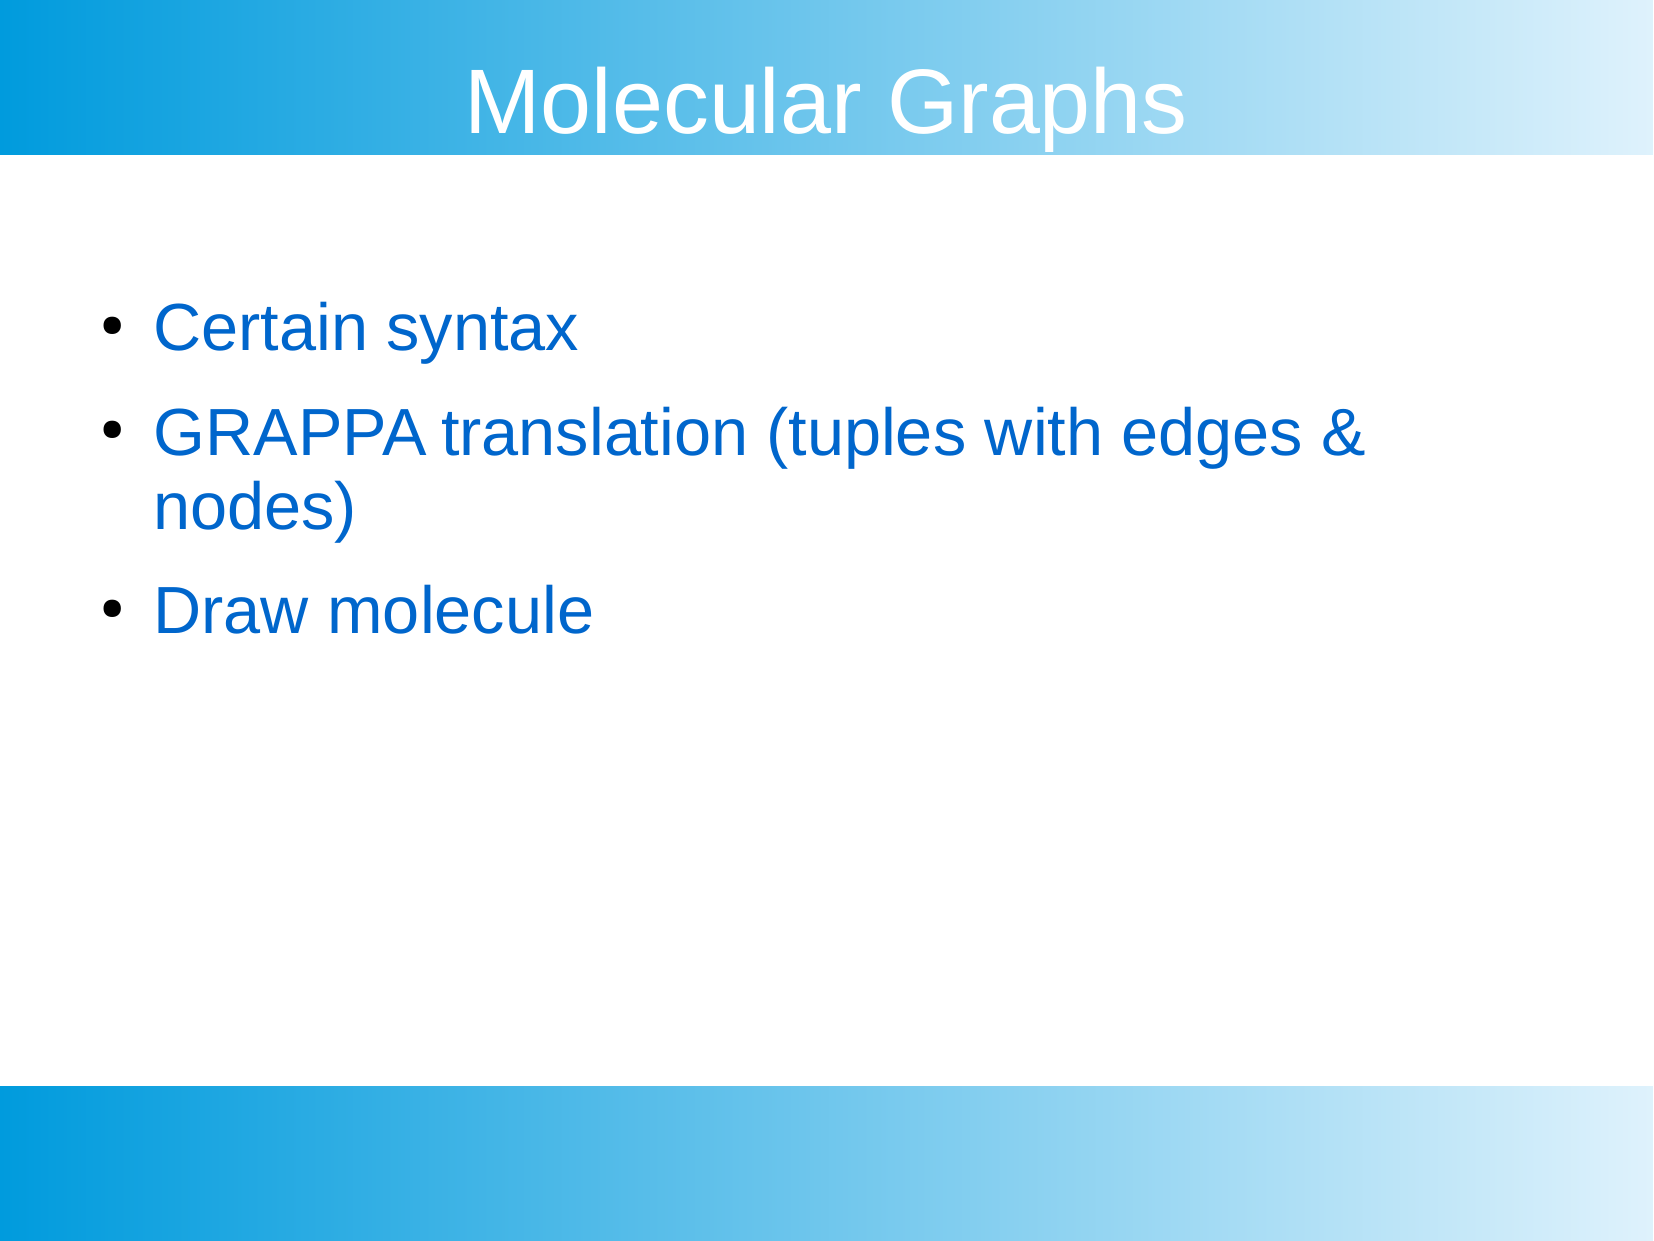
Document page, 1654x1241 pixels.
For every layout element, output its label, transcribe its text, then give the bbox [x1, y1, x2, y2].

title Molecular Graphs [82, 49, 1571, 155]
list Certain syntax GRAPPA translation (tuples with edges & nodes) Draw molecule [82, 290, 1571, 1010]
